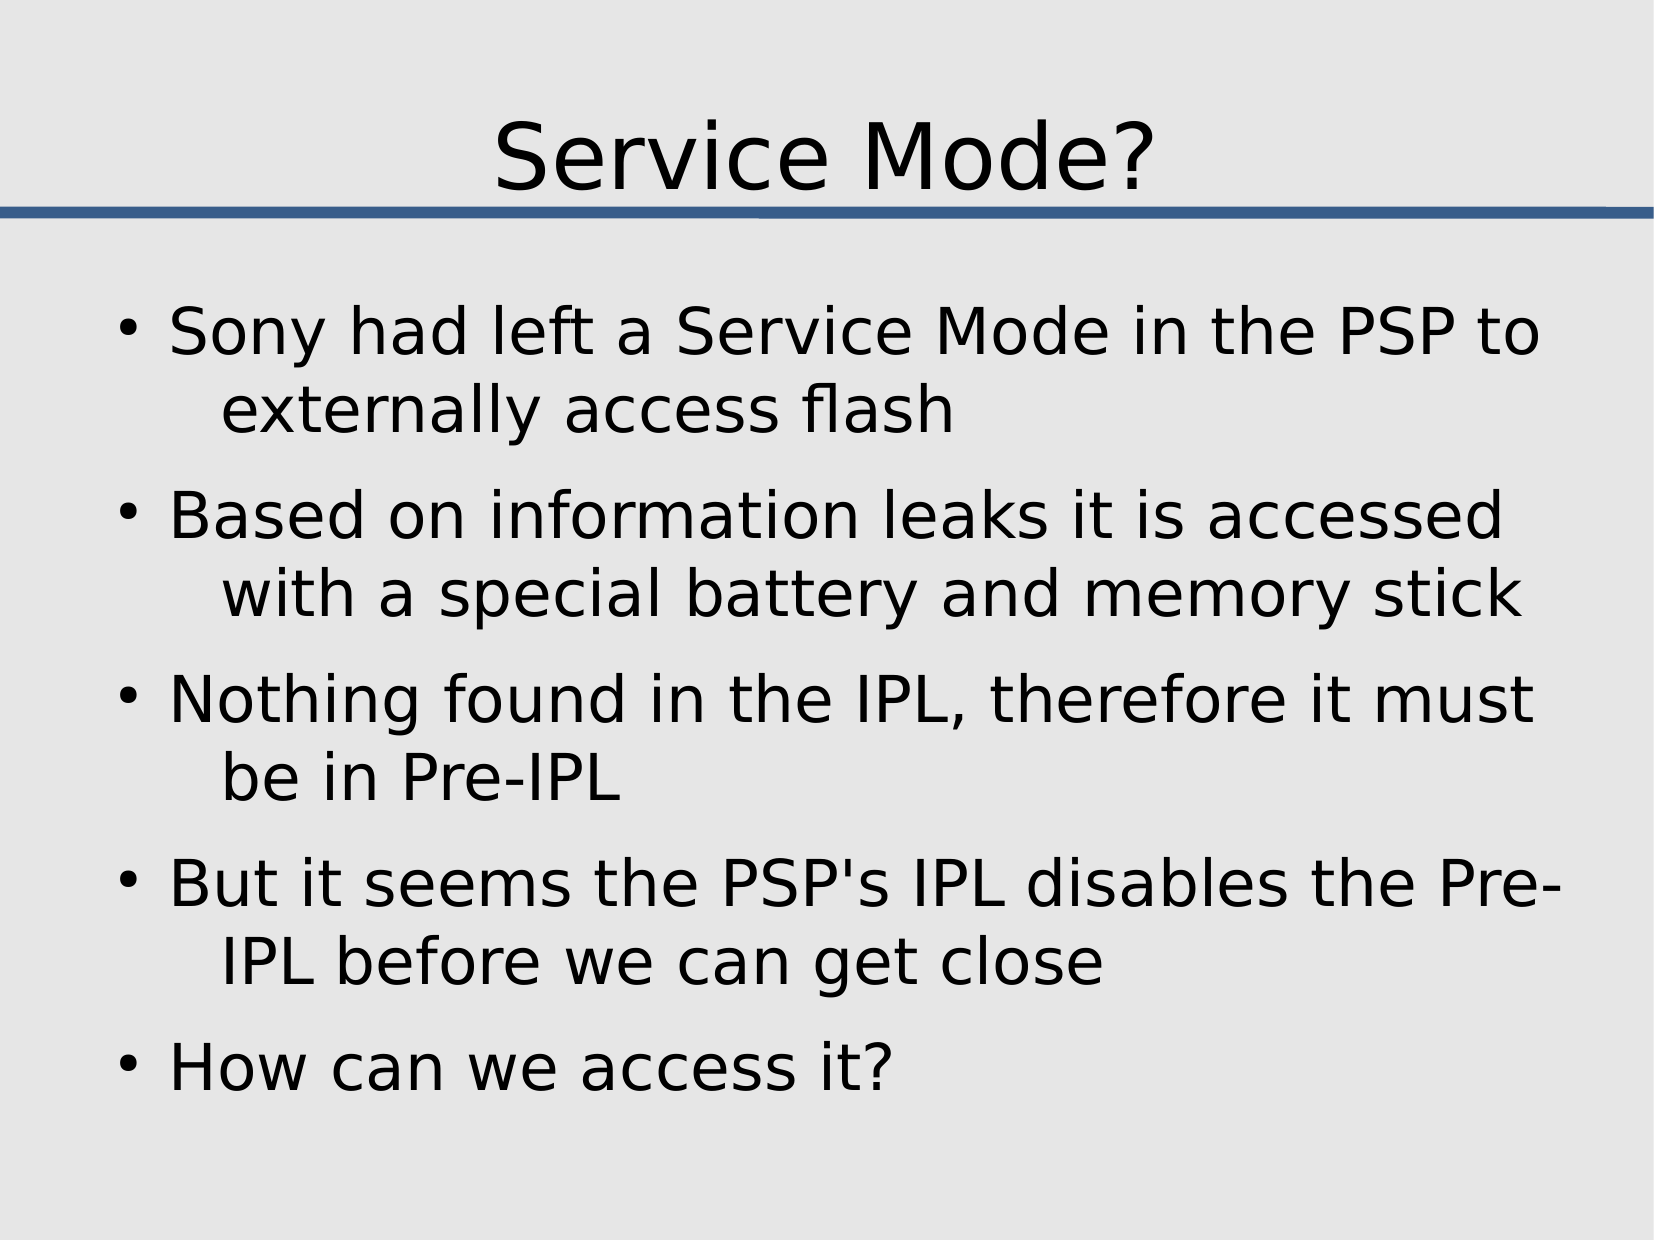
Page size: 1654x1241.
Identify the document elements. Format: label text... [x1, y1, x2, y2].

list Sony had left a Service Mode in the PSP to externally access flash Based on information leaks it is accessed with a special battery and memory stick Nothing found in the IPL, therefore it must be in Pre-IPL But it seems the PSP's IPL disables the Pre-IPL before we can get close How can we access it? [82, 290, 1571, 1109]
title Service Mode? [82, 49, 1571, 257]
